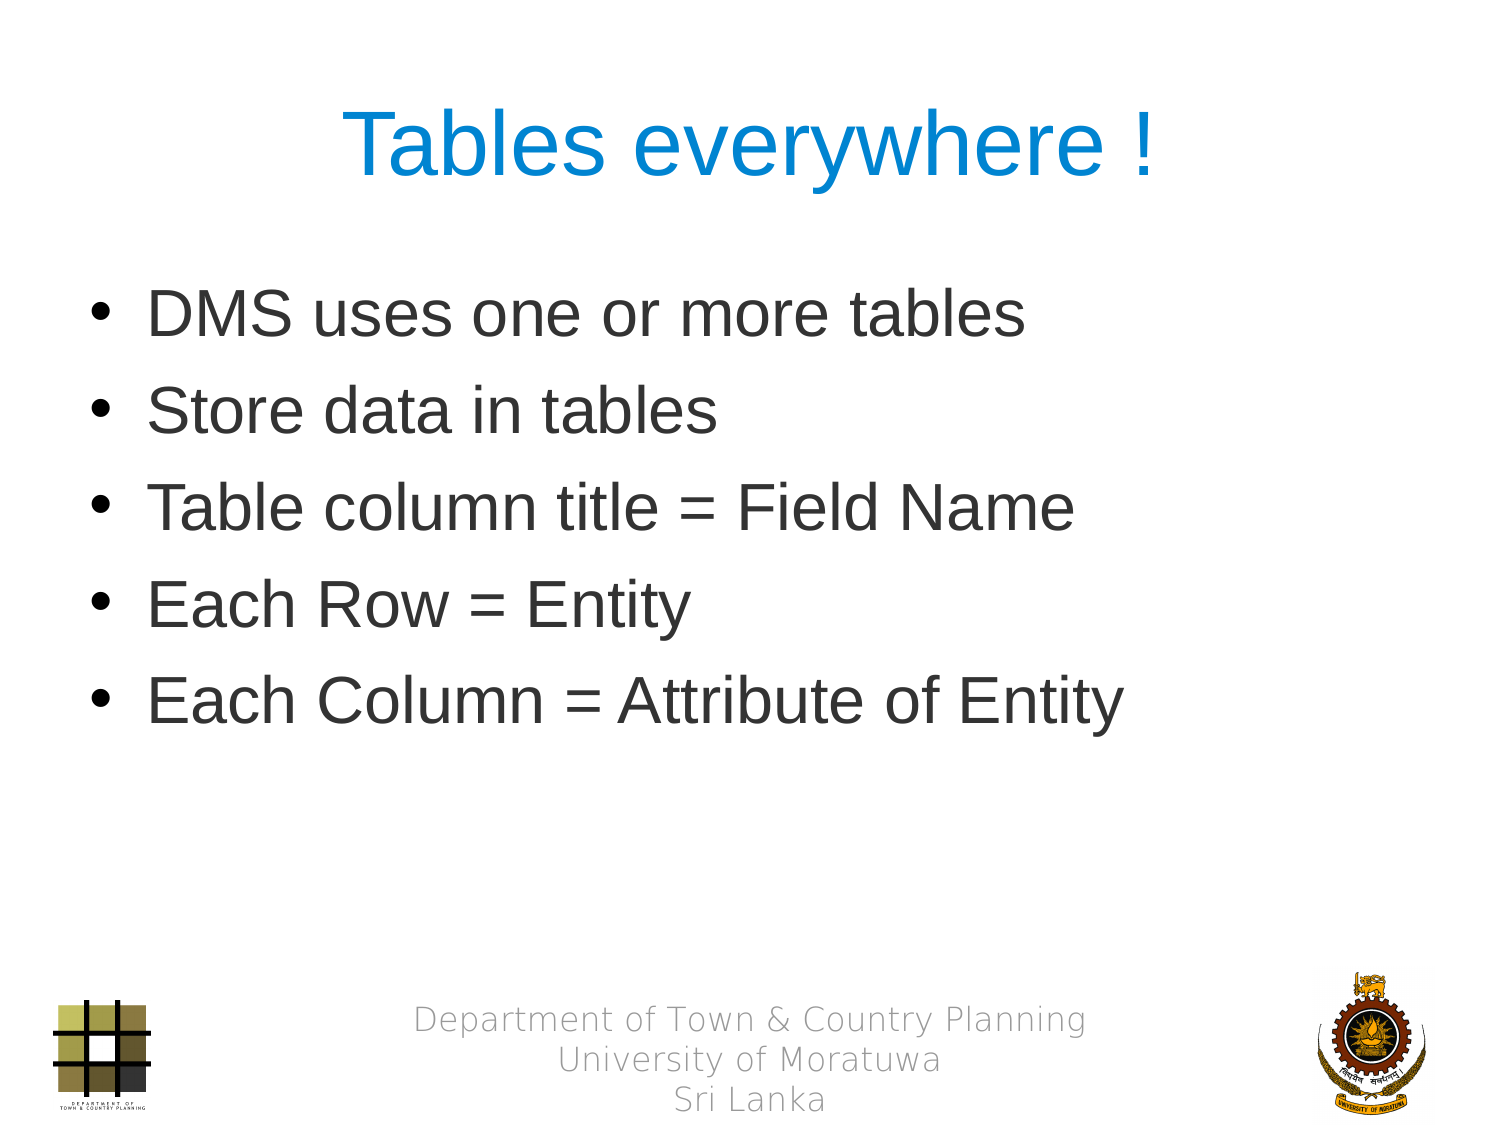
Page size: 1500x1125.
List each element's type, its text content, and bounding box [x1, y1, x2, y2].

picture [53, 1000, 151, 1110]
list DMS uses one or more tables Store data in tables Table column title = Field Name Each Row = Entity Each Column = Attribute of Entity [75, 262, 1426, 915]
picture [1312, 966, 1435, 1125]
title Tables everywhere ! [75, 45, 1426, 233]
